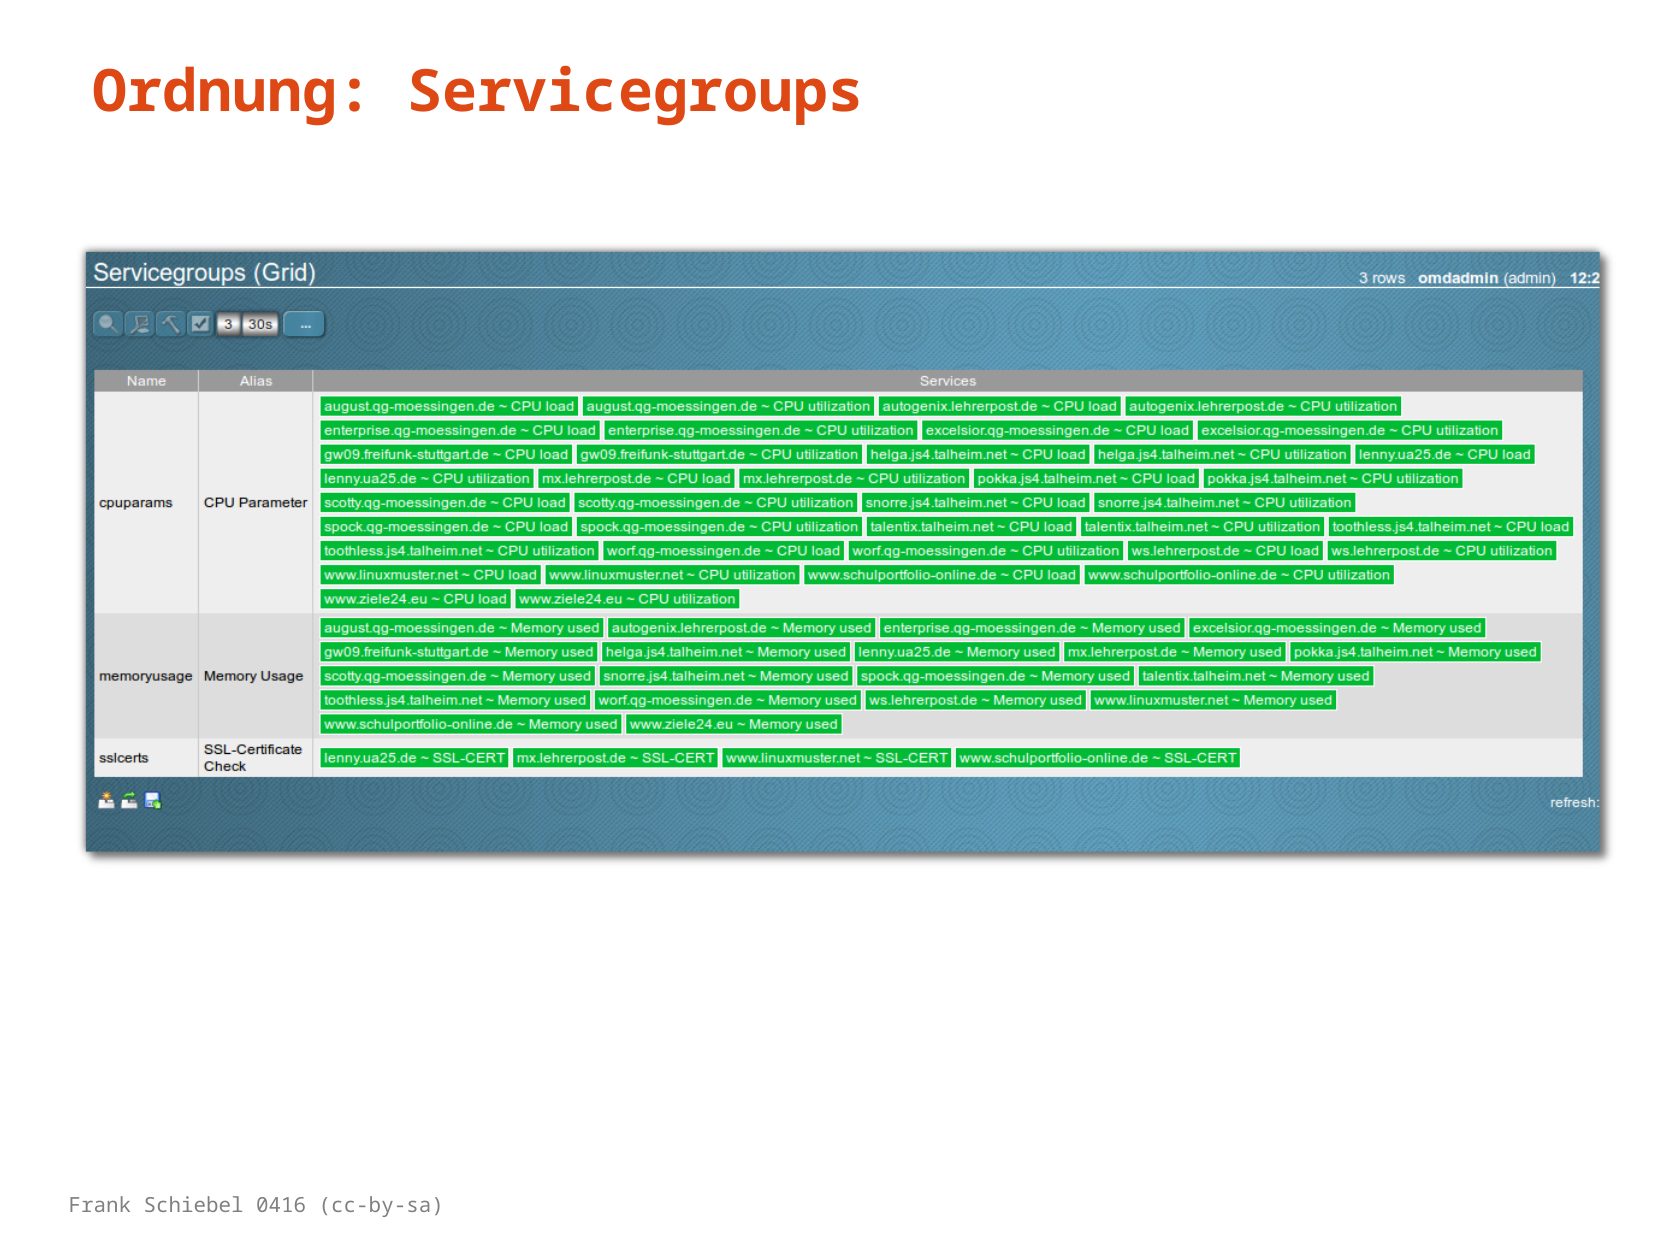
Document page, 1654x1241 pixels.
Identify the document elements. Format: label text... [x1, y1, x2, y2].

text_box Ordnung: Servicegroups [78, 42, 1449, 117]
picture [74, 240, 1619, 871]
